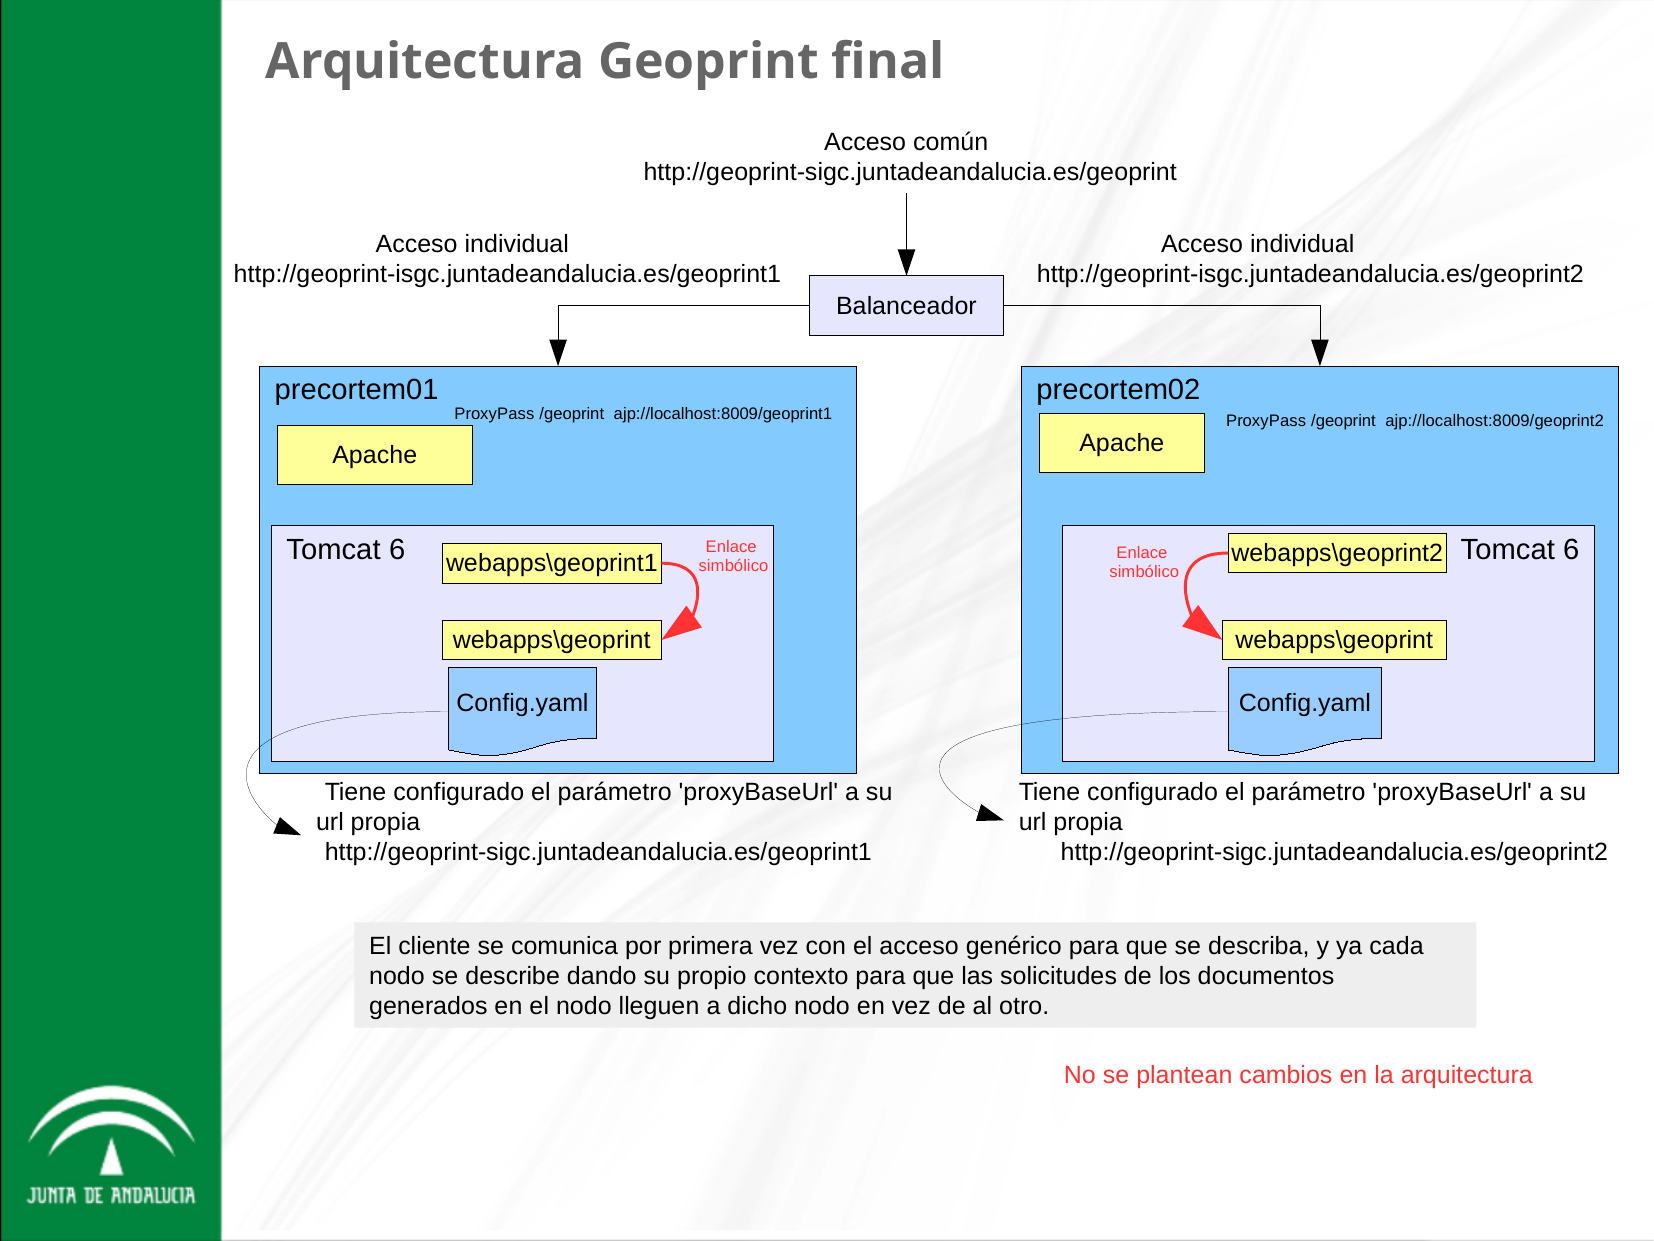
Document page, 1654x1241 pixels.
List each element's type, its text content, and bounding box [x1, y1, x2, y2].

text_box Tiene configurado el parámetro 'proxyBaseUrl' a su url propia http://geoprint-sigc.juntadeandalucia.es/geoprint2 [1003, 767, 1625, 874]
text_box Acceso común http://geoprint-sigc.juntadeandalucia.es/geoprint [537, 118, 1276, 194]
text_box ProxyPass /geoprint ajp://localhost:8009/geoprint1 [431, 383, 857, 443]
text_box webapps\geoprint1 [442, 543, 662, 584]
text_box Acceso individual http://geoprint-isgc.juntadeandalucia.es/geoprint2 [915, 219, 1601, 296]
text_box Enlace simbólico [1080, 532, 1209, 592]
text_box webapps\geoprint [442, 620, 662, 660]
text_box Config.yaml [448, 667, 597, 756]
text_box Apache [277, 425, 473, 485]
text_box No se plantean cambios en la arquitectura [1033, 1050, 1565, 1097]
text_box Apache [1039, 413, 1205, 473]
text_box webapps\geoprint [1222, 620, 1447, 660]
text_box Acceso individual http://geoprint-isgc.juntadeandalucia.es/geoprint1 [147, 219, 798, 296]
text_box Tomcat 6 [271, 525, 774, 762]
text_box precortem02 [1021, 366, 1619, 767]
text_box precortem01 [259, 366, 857, 774]
text_box Config.yaml [1228, 667, 1382, 756]
title Arquitectura Geoprint final [265, 29, 1571, 89]
text_box Balanceador [809, 275, 1004, 336]
text_box ProxyPass /geoprint ajp://localhost:8009/geoprint2 [1202, 391, 1628, 451]
text_box webapps\geoprint2 [1228, 533, 1447, 573]
text_box El cliente se comunica por primera vez con el acceso genérico para que se describa, y ya cada nodo se describe dando su propio contexto para que las solicitudes de los documentos generados en el nodo lleguen a dicho nodo en vez de al otro. [354, 922, 1477, 1028]
text_box Tiene configurado el parámetro 'proxyBaseUrl' a su url propia http://geoprint-sigc.juntadeandalucia.es/geoprint1 [301, 767, 922, 903]
text_box Tomcat 6 [1062, 525, 1595, 762]
picture [0, 0, 1654, 1241]
text_box Enlace simbólico [667, 527, 796, 587]
